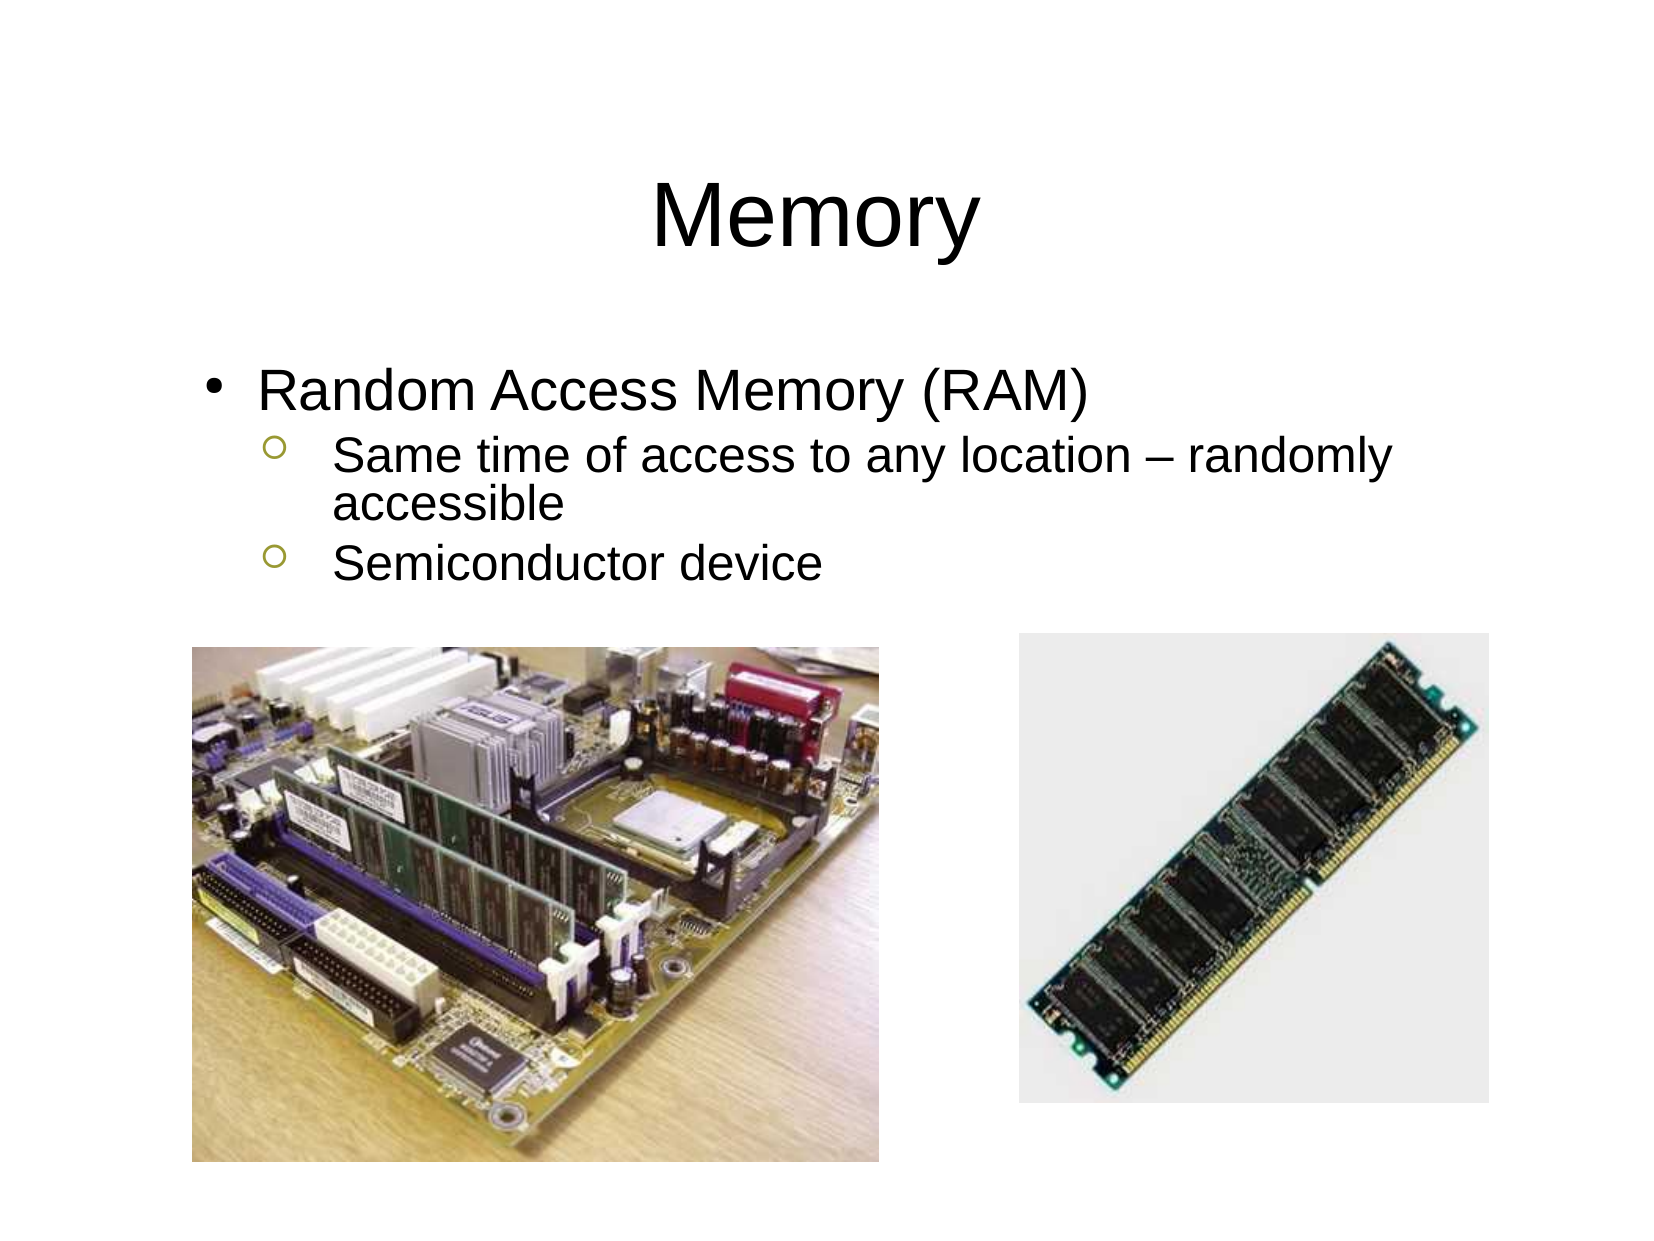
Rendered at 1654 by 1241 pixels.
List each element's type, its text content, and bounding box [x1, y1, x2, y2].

picture [1019, 633, 1489, 1103]
title Memory [168, 17, 1463, 273]
picture [192, 647, 879, 1162]
list Random Access Memory (RAM) Same time of access to any location – randomly accessible Semiconductor device [171, 358, 1557, 634]
